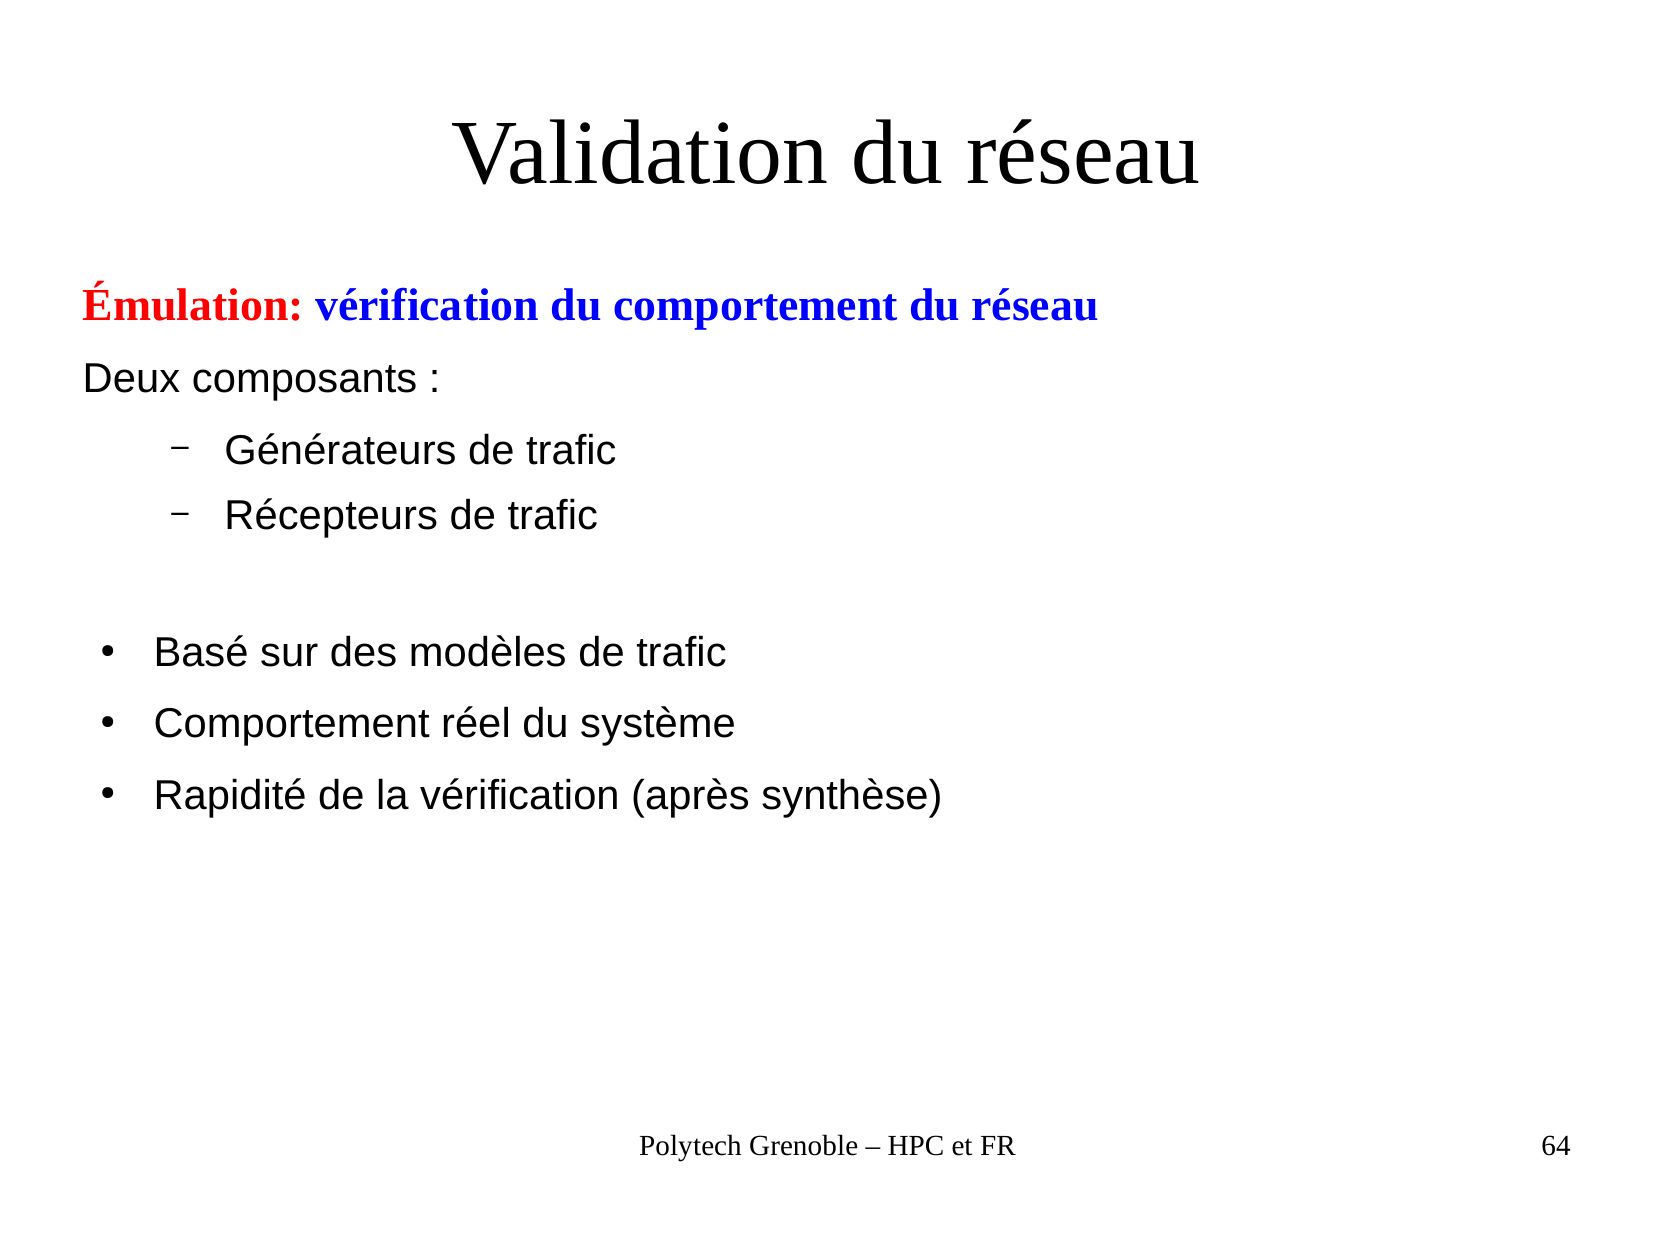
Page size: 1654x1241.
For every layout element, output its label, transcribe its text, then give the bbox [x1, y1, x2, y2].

list Émulation: vérification du comportement du réseau Deux composants : Générateurs de trafic Récepteurs de trafic Basé sur des modèles de trafic Comportement réel du système Rapidité de la vérification (après synthèse) [82, 284, 1571, 1093]
title Validation du réseau [82, 49, 1571, 257]
